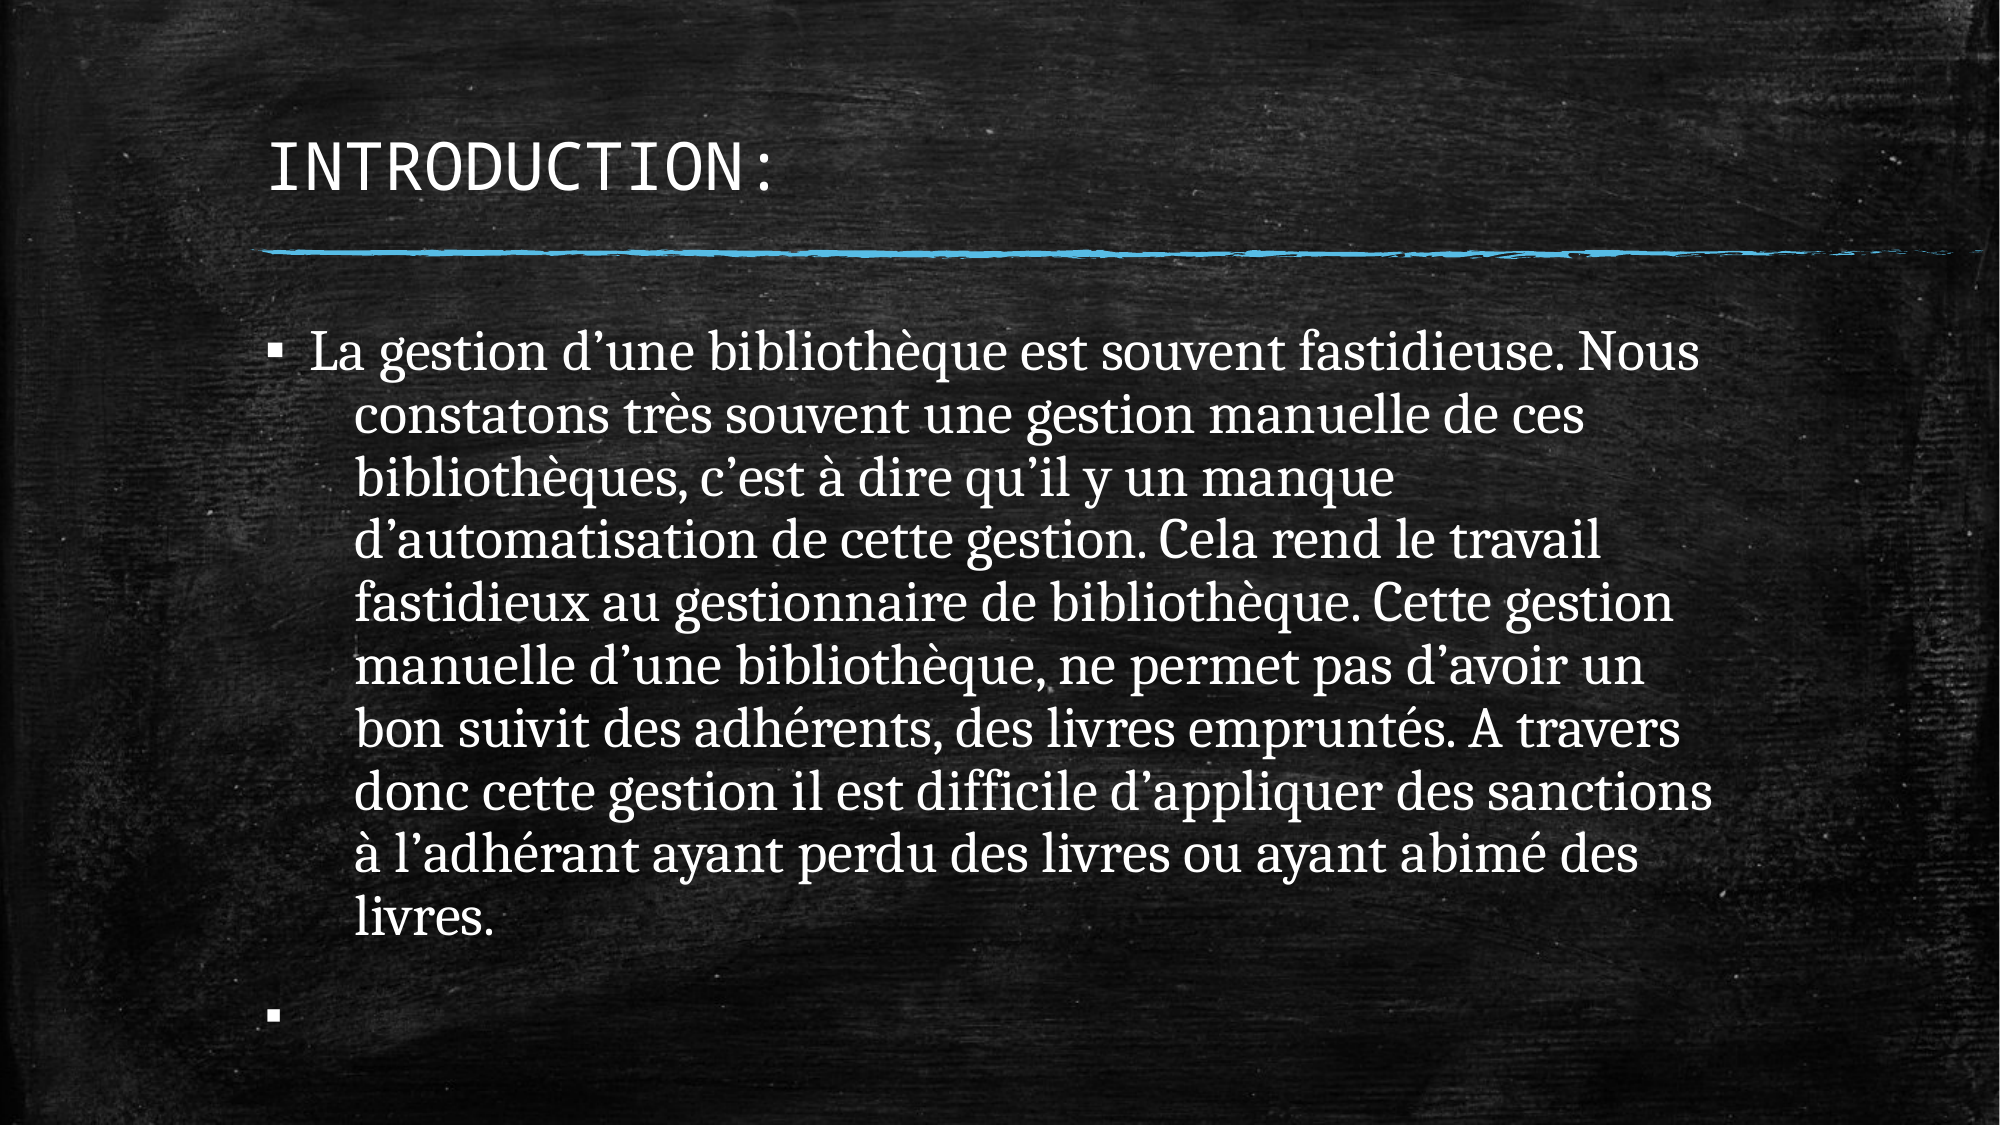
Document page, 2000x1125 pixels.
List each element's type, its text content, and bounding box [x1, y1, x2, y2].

list La gestion d’une bibliothèque est souvent fastidieuse. Nous constatons très souvent une gestion manuelle de ces bibliothèques, c’est à dire qu’il y un manque d’automatisation de cette gestion. Cela rend le travail fastidieux au gestionnaire de bibliothèque. Cette gestion manuelle d’une bibliothèque, ne permet pas d’avoir un bon suivit des adhérents, des livres empruntés. A travers donc cette gestion il est difficile d’appliquer des sanctions à l’adhérant ayant perdu des livres ou ayant abimé des livres. [249, 312, 1750, 1013]
title INTRODUCTION: [249, 45, 1750, 213]
